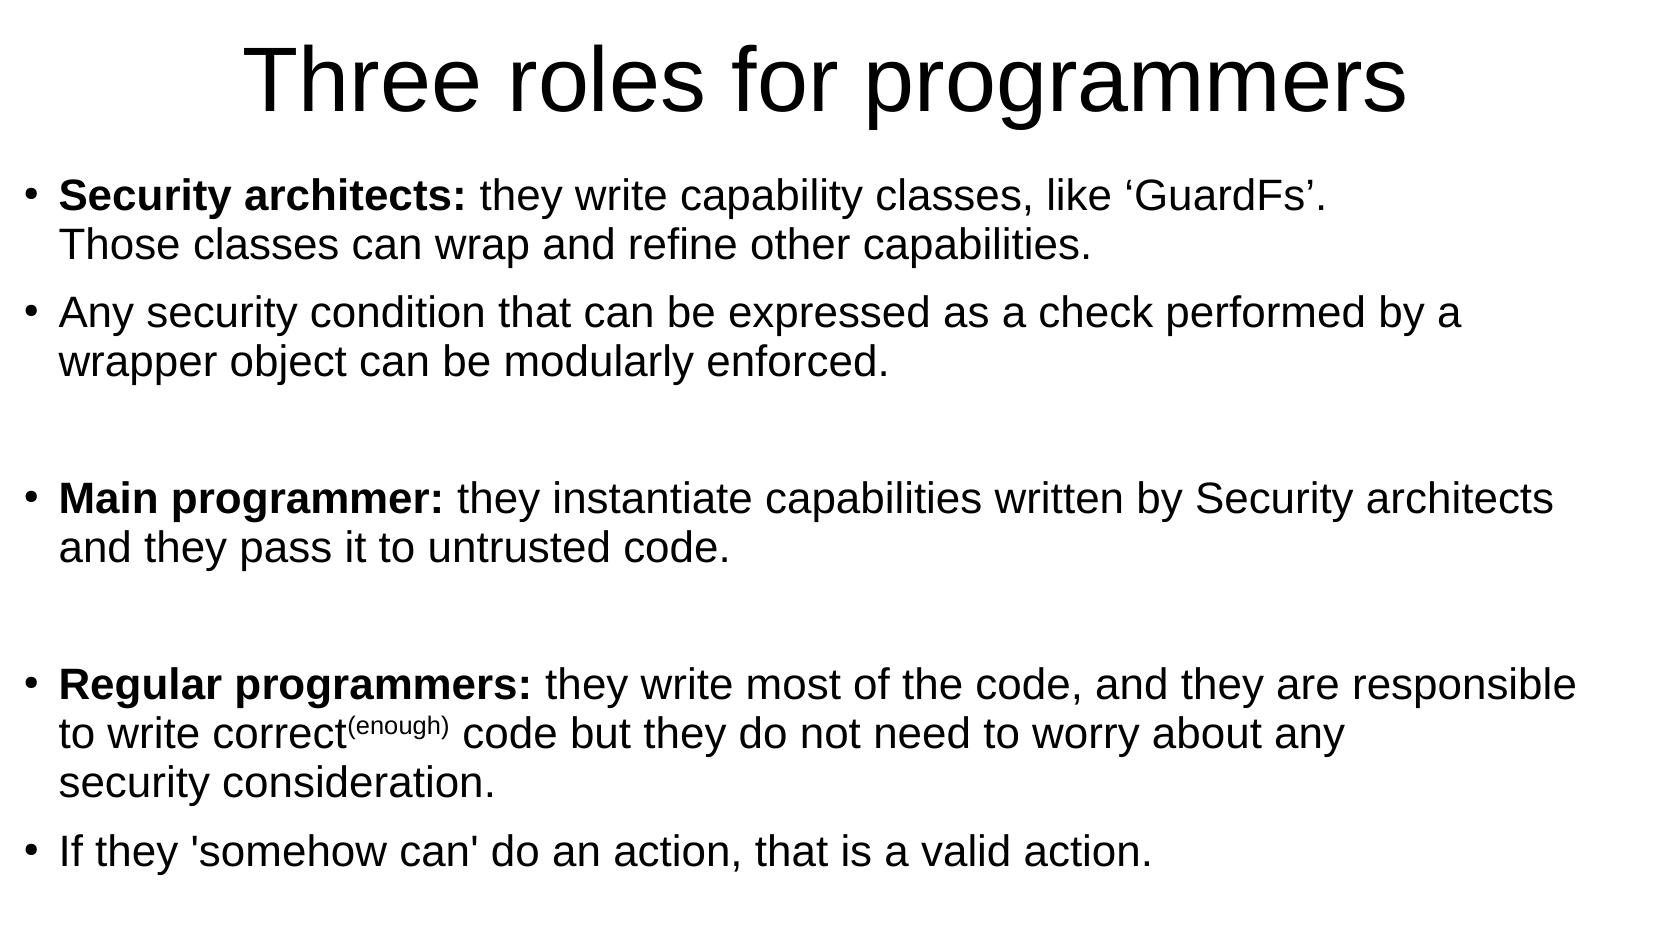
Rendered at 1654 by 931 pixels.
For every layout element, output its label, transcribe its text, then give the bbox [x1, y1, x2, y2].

list Security architects: they write capability classes, like ‘GuardFs’. Those classes can wrap and refine other capabilities. Any security condition that can be expressed as a check performed by a wrapper object can be modularly enforced. Main programmer: they instantiate capabilities written by Security architects and they pass it to untrusted code. Regular programmers: they write most of the code, and they are responsible to write correct(enough) code but they do not need to worry about any security consideration. If they 'somehow can' do an action, that is a valid action. [11, 170, 1583, 883]
title Three roles for programmers [82, 0, 1571, 170]
